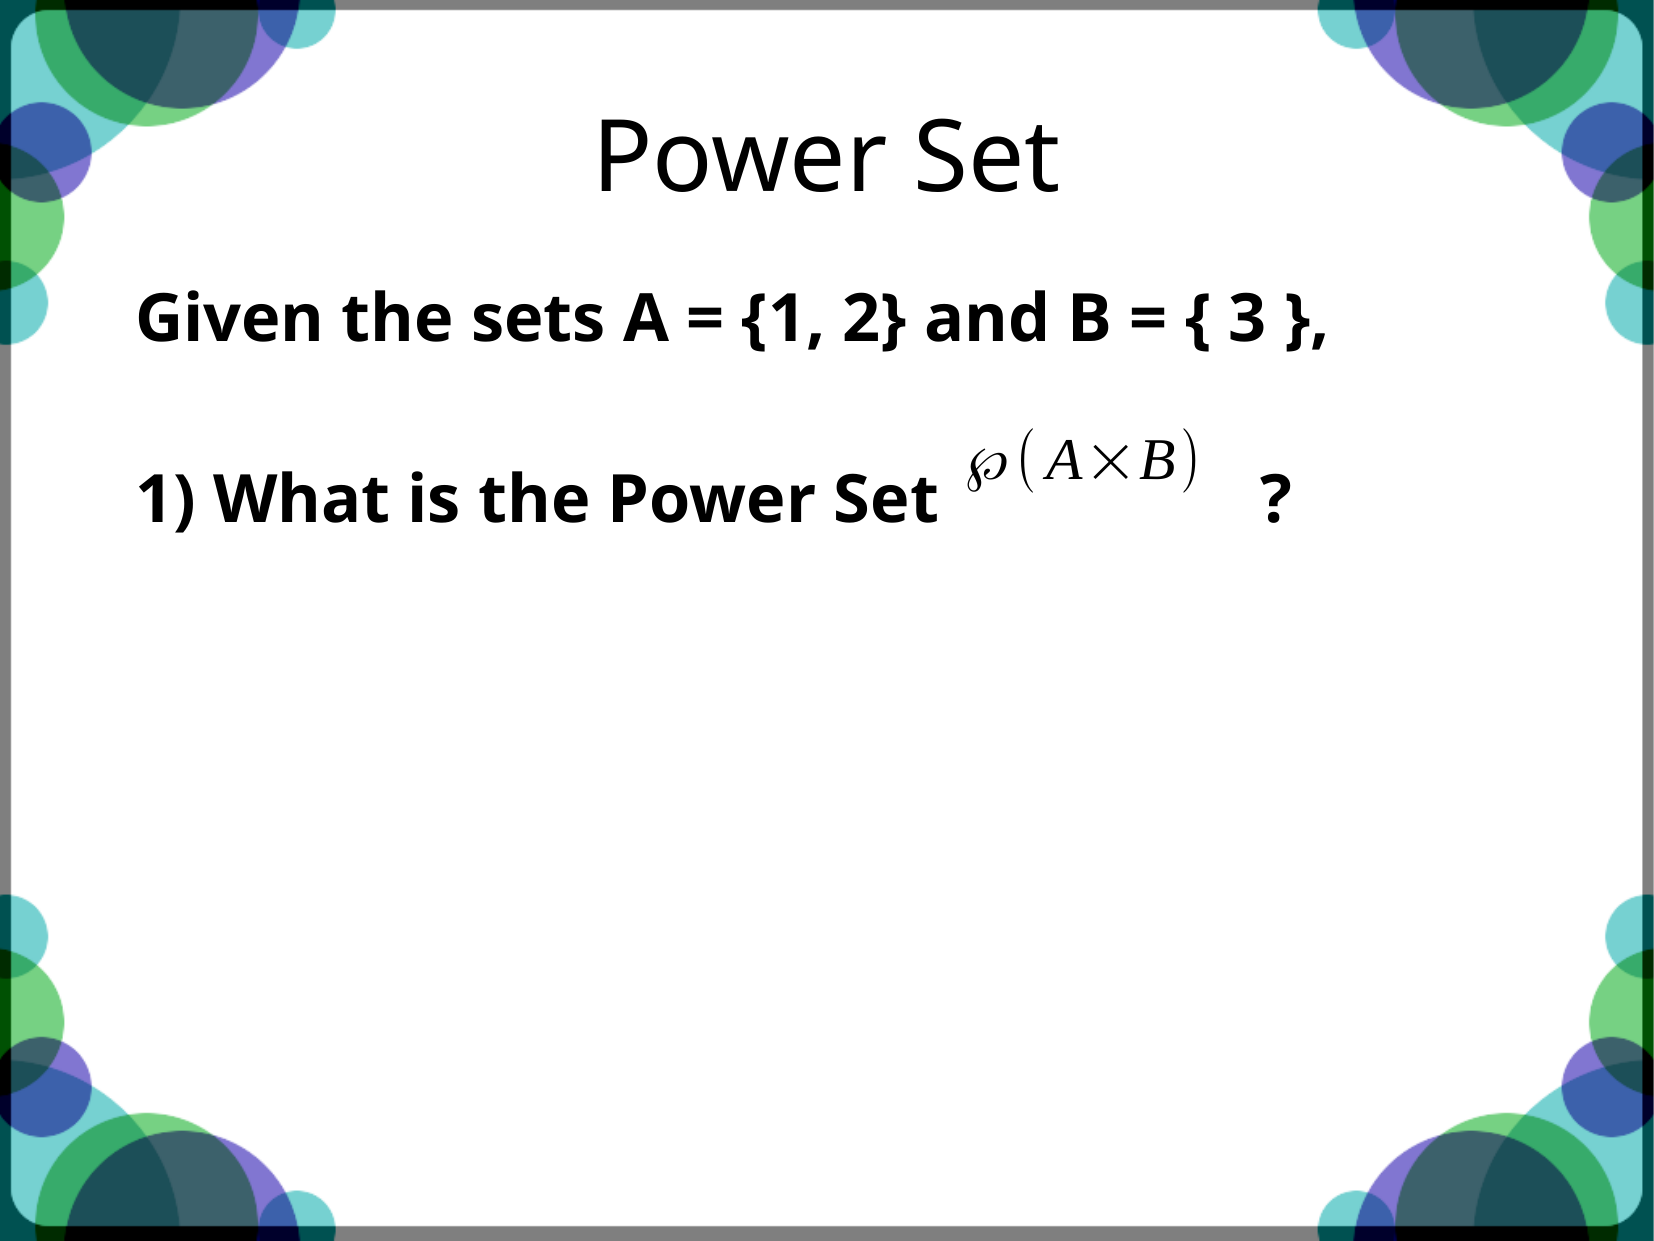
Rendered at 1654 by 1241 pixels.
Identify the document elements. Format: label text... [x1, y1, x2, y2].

picture [0, 0, 1654, 1241]
chart [949, 423, 1216, 497]
title Power Set [82, 49, 1571, 257]
text_box Given the sets A = {1, 2} and B = { 3 }, 1) What is the Power Set ? [135, 270, 1531, 943]
